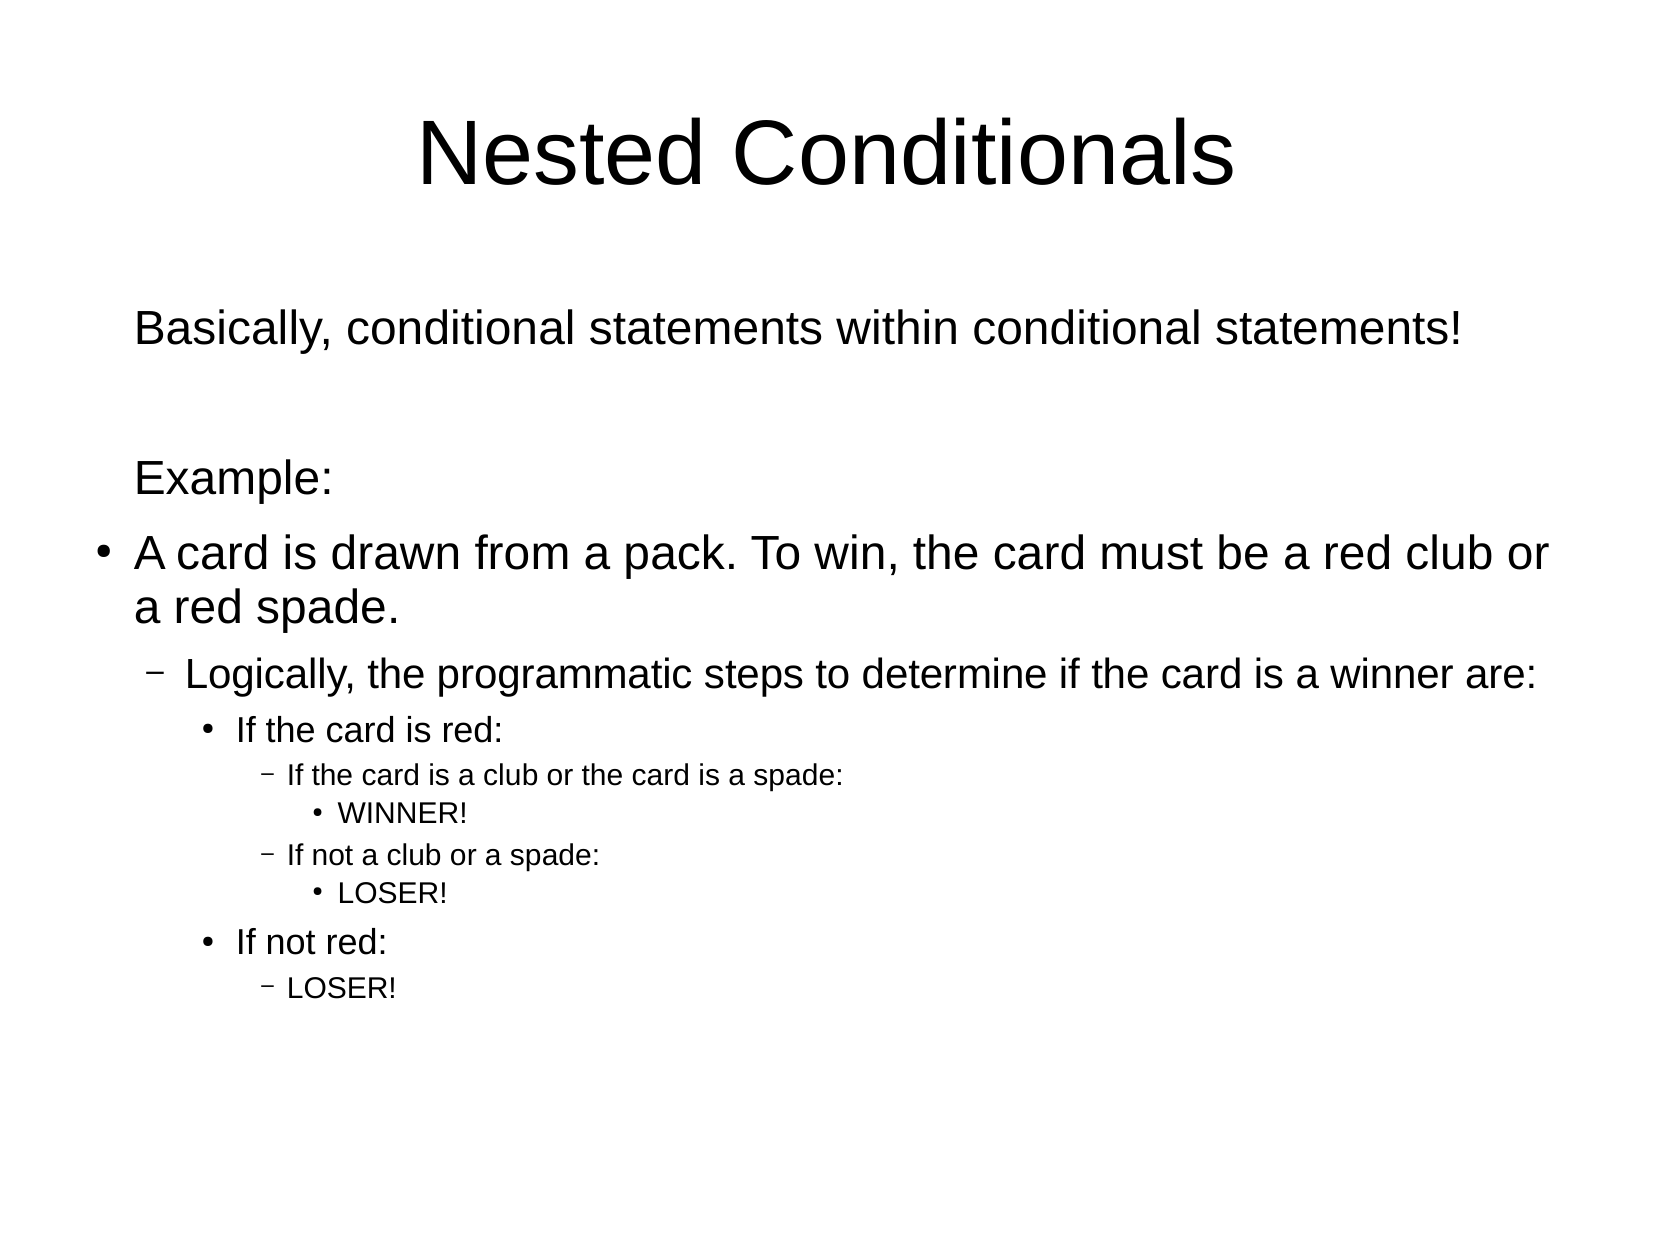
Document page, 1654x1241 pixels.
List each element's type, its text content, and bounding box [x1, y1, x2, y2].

list Basically, conditional statements within conditional statements! Example: A card is drawn from a pack. To win, the card must be a red club or a red spade. Logically, the programmatic steps to determine if the card is a winner are: If the card is red: If the card is a club or the card is a spade: WINNER! If not a club or a spade: LOSER! If not red: LOSER! [82, 300, 1571, 1021]
title Nested Conditionals [82, 49, 1571, 257]
